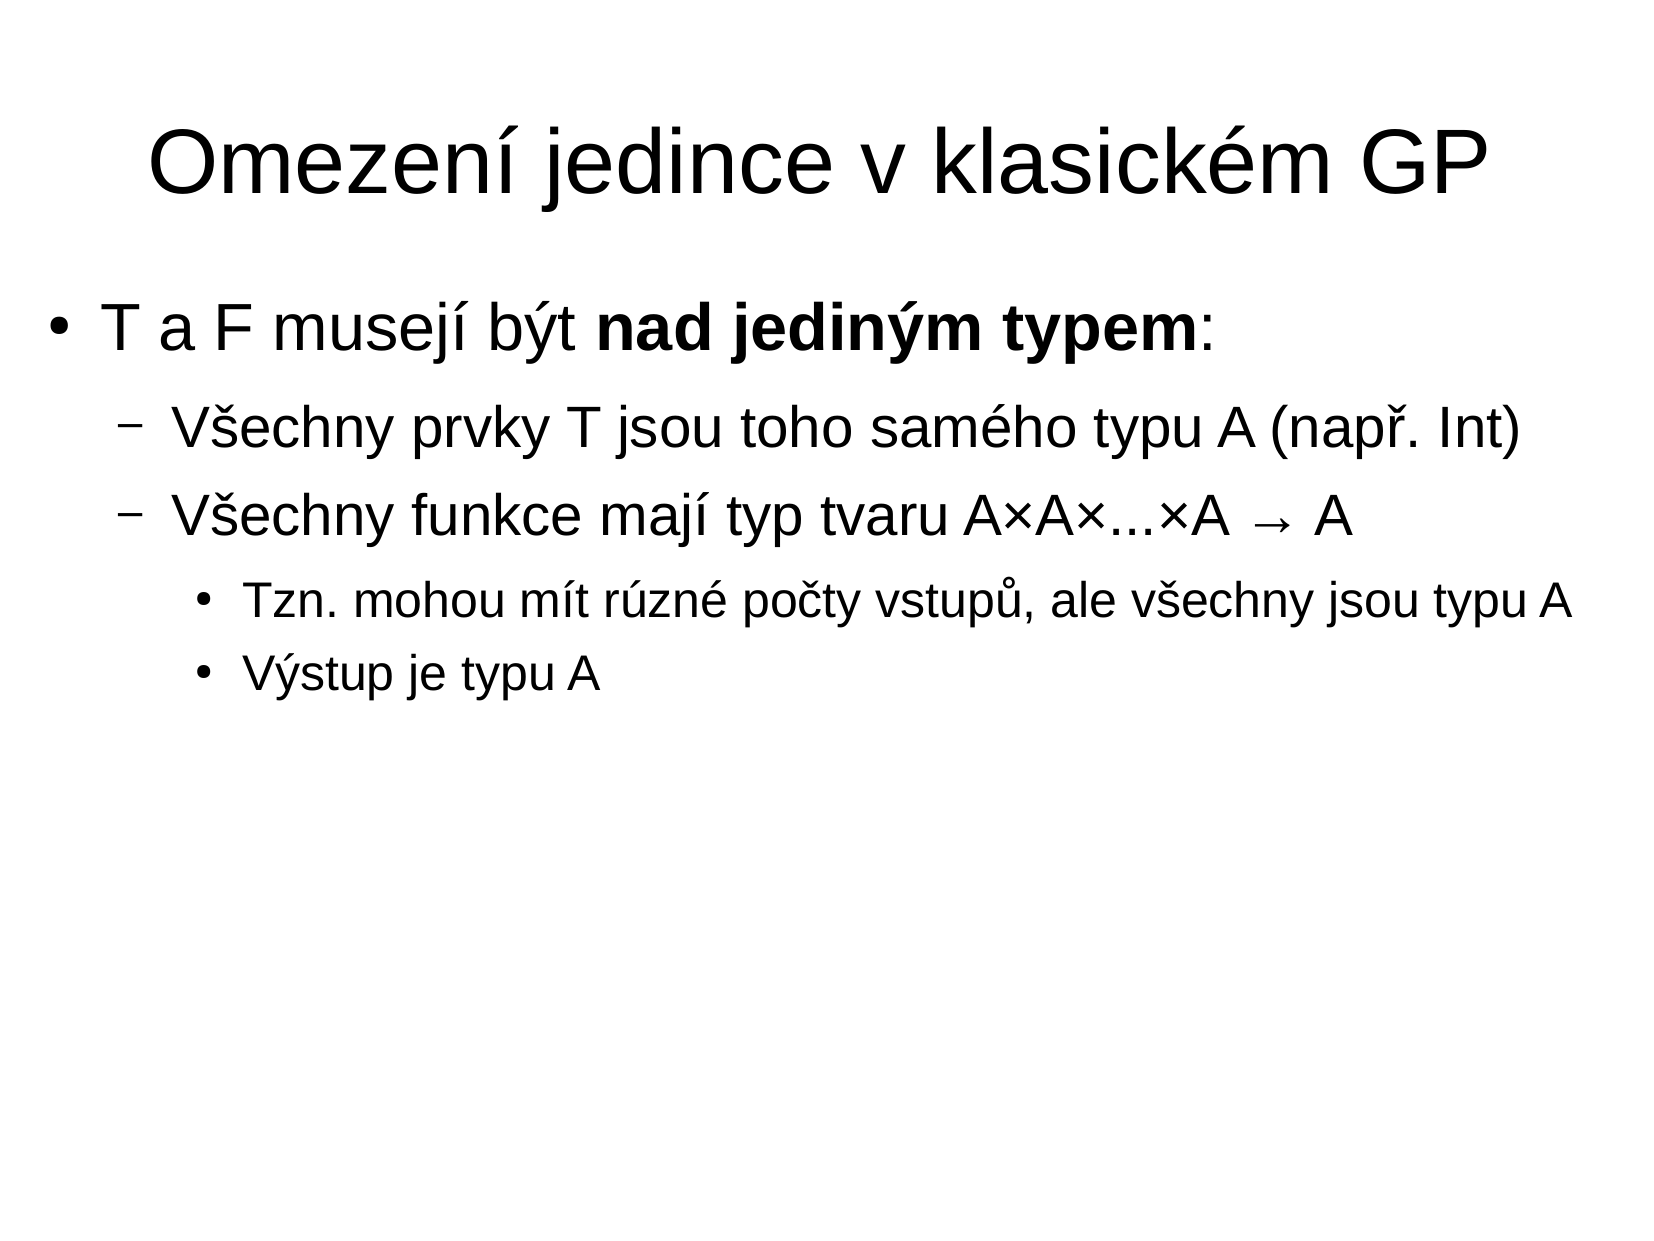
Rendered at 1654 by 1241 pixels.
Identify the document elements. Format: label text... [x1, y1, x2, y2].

list T a F musejí být nad jediným typem: Všechny prvky T jsou toho samého typu A (např. Int) Všechny funkce mají typ tvaru A×A×...×A → A Tzn. mohou mít rúzné počty vstupů, ale všechny jsou typu A Výstup je typu A [29, 290, 1625, 1010]
title Omezení jedince v klasickém GP [76, 58, 1565, 266]
